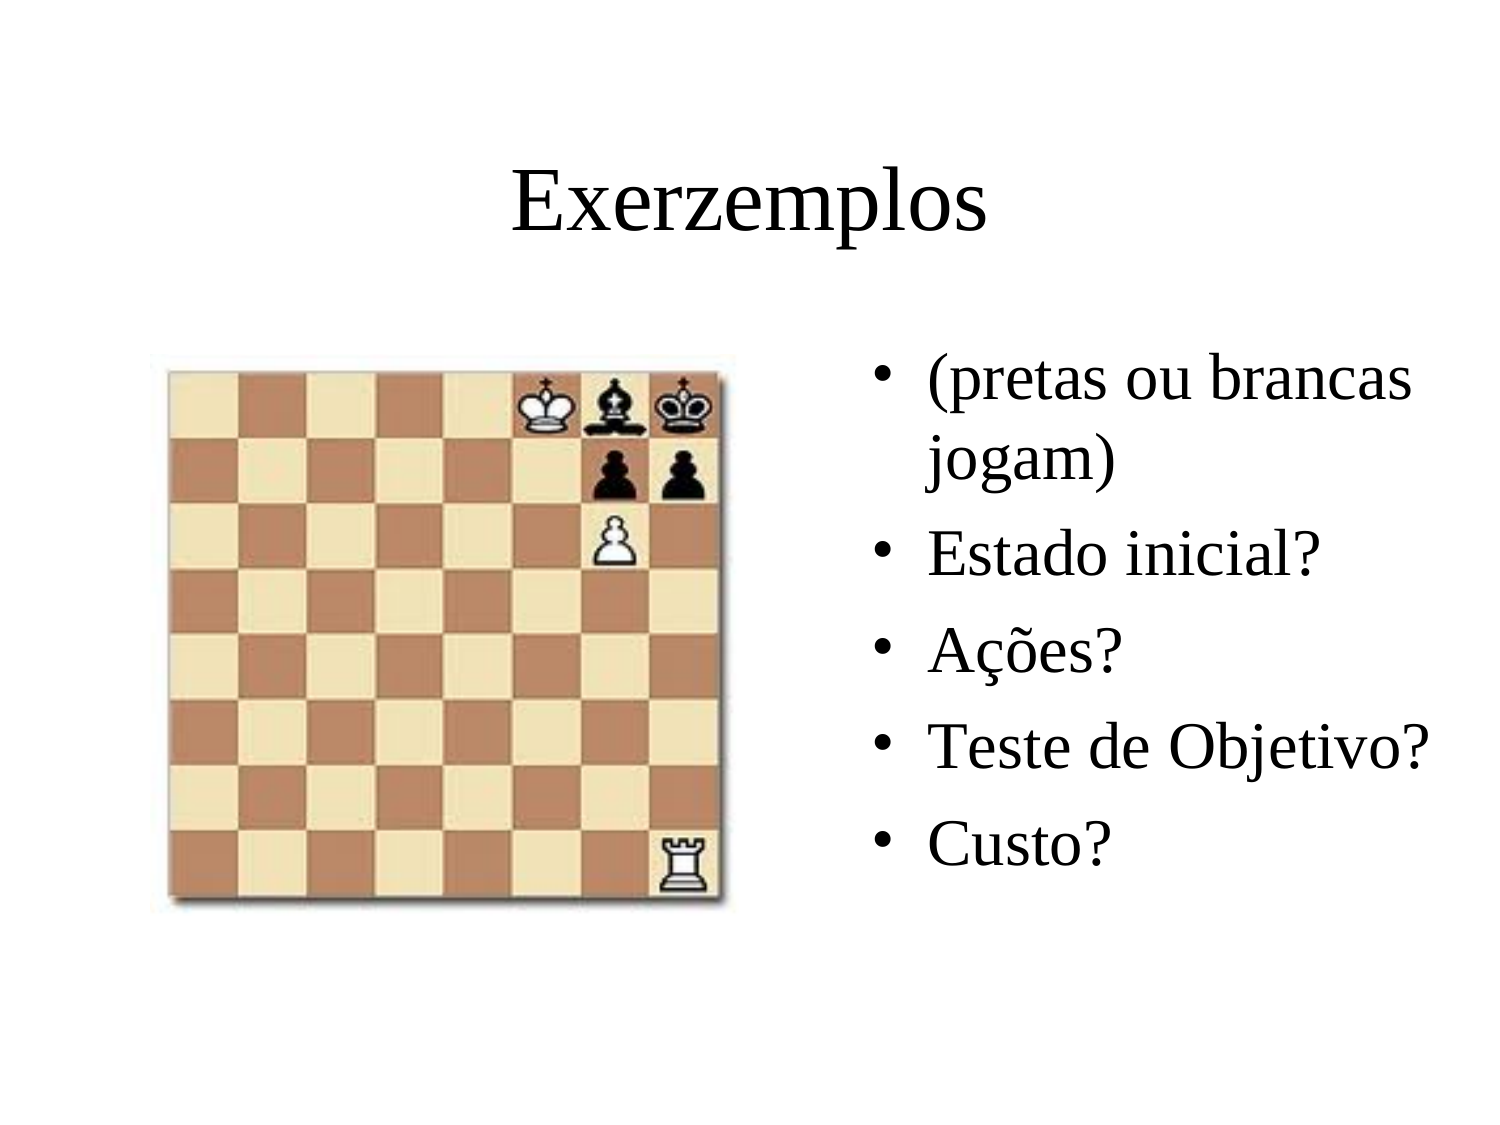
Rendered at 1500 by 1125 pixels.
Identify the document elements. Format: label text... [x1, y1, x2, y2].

picture [150, 354, 739, 916]
title Exerzemplos [112, 76, 1388, 312]
list (pretas ou brancas jogam) Estado inicial? Ações? Teste de Objetivo? Custo? [856, 324, 1482, 1020]
